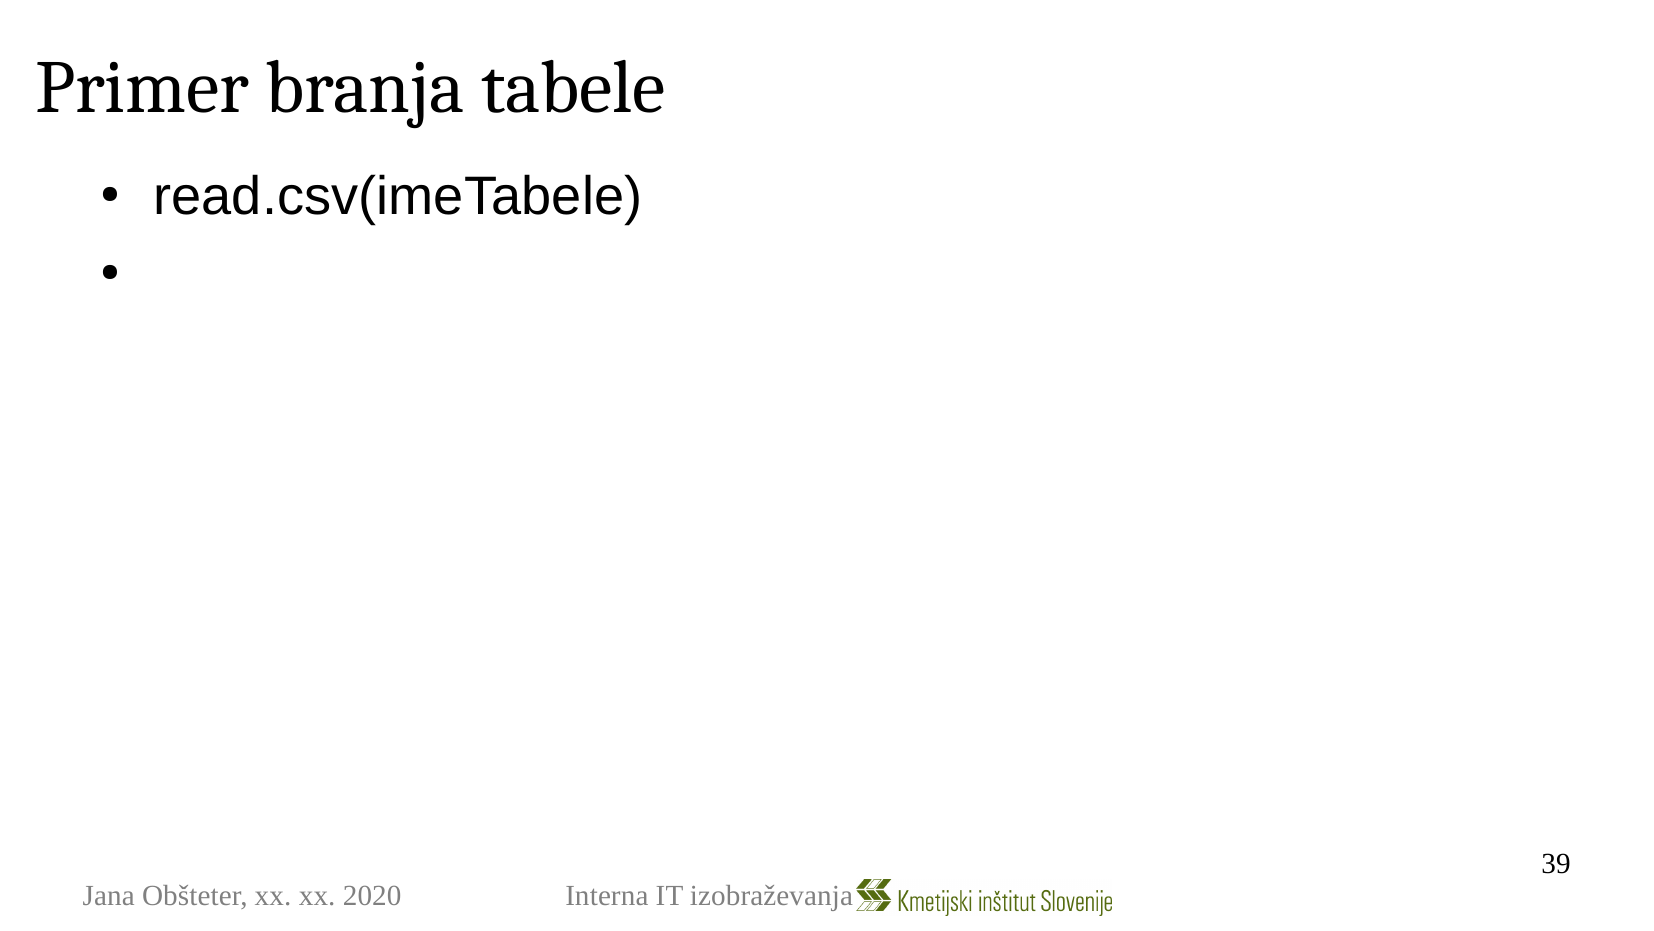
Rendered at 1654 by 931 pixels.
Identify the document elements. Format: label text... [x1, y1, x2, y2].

picture [856, 879, 1112, 916]
title Primer branja tabele [35, 21, 1524, 154]
list read.csv(imeTabele) [82, 165, 1642, 827]
